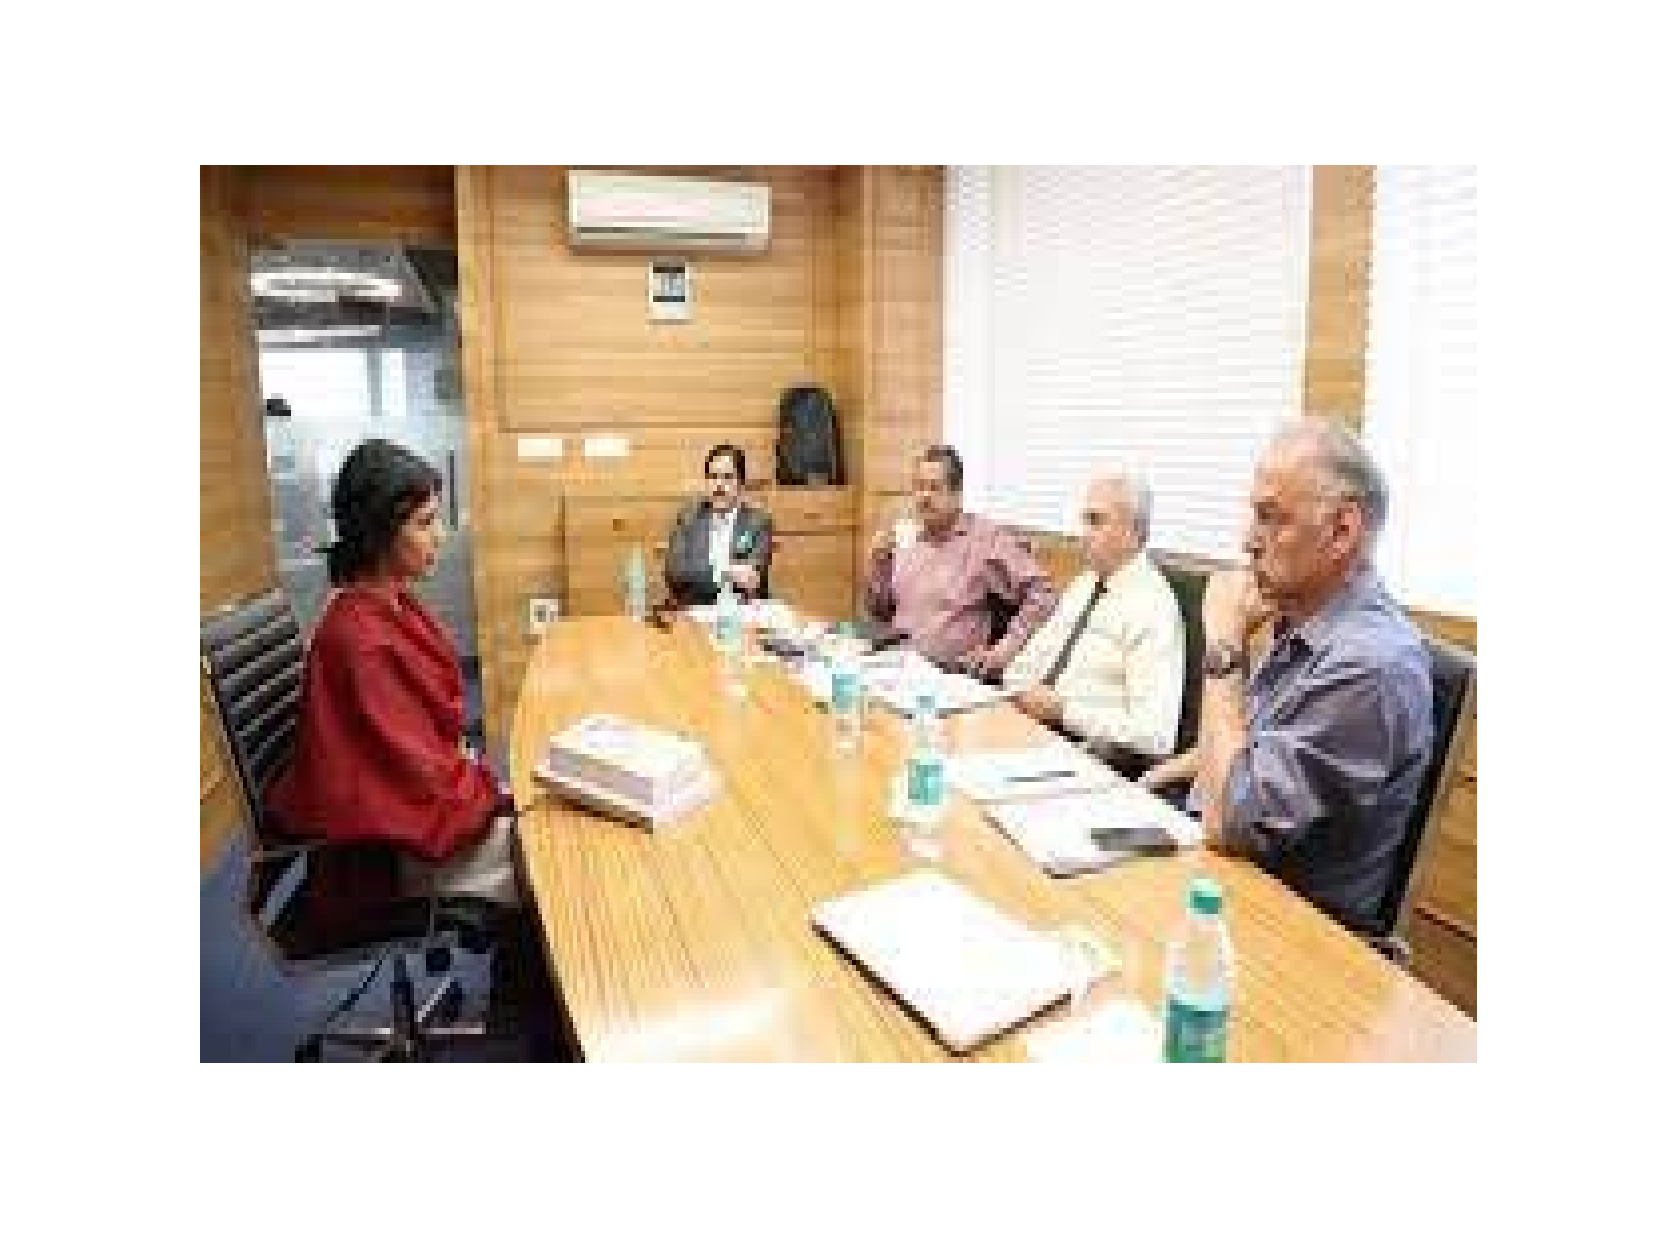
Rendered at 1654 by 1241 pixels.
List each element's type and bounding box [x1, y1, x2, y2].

picture [200, 165, 1477, 1063]
